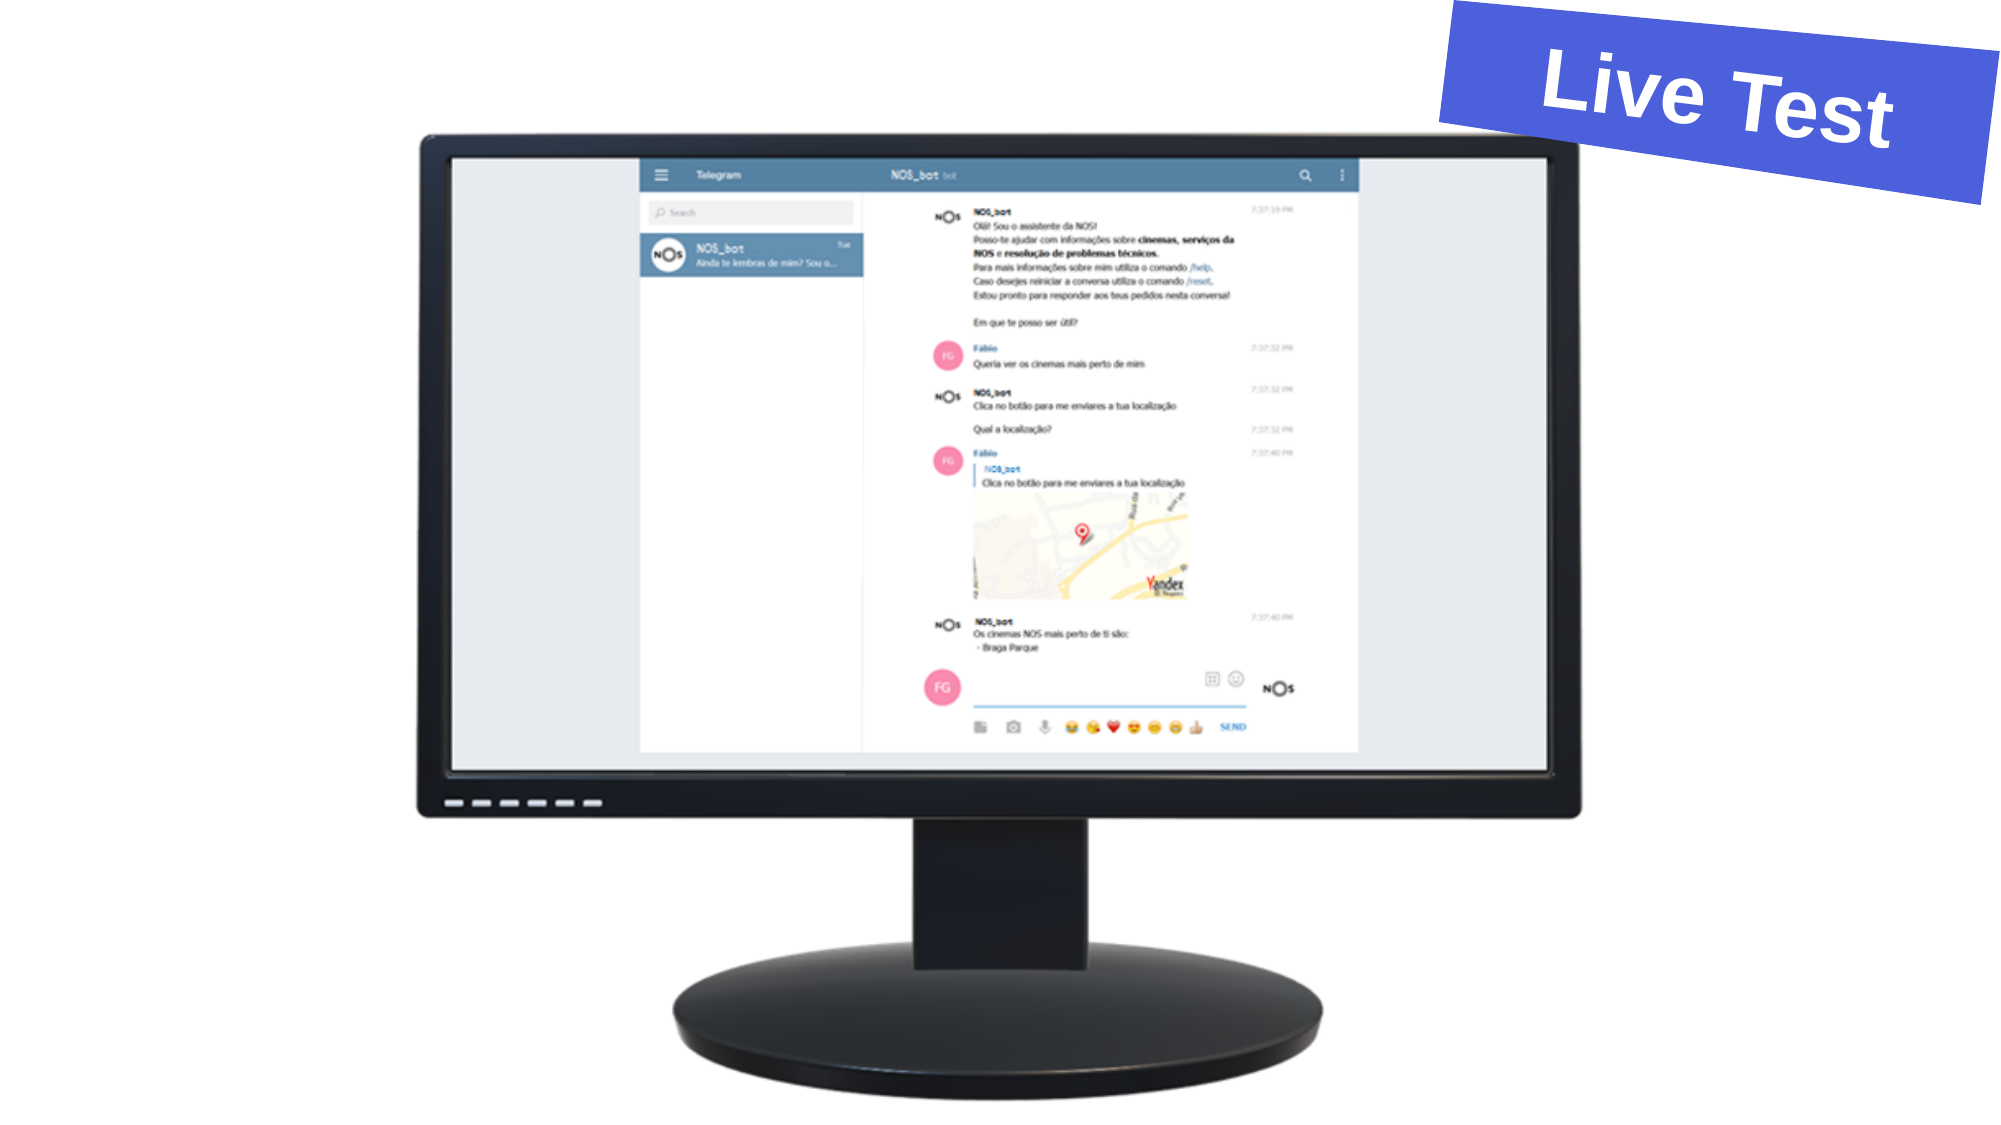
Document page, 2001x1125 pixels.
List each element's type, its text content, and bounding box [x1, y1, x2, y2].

picture [407, 112, 1594, 1125]
text_box Live Test [1438, 0, 2000, 206]
